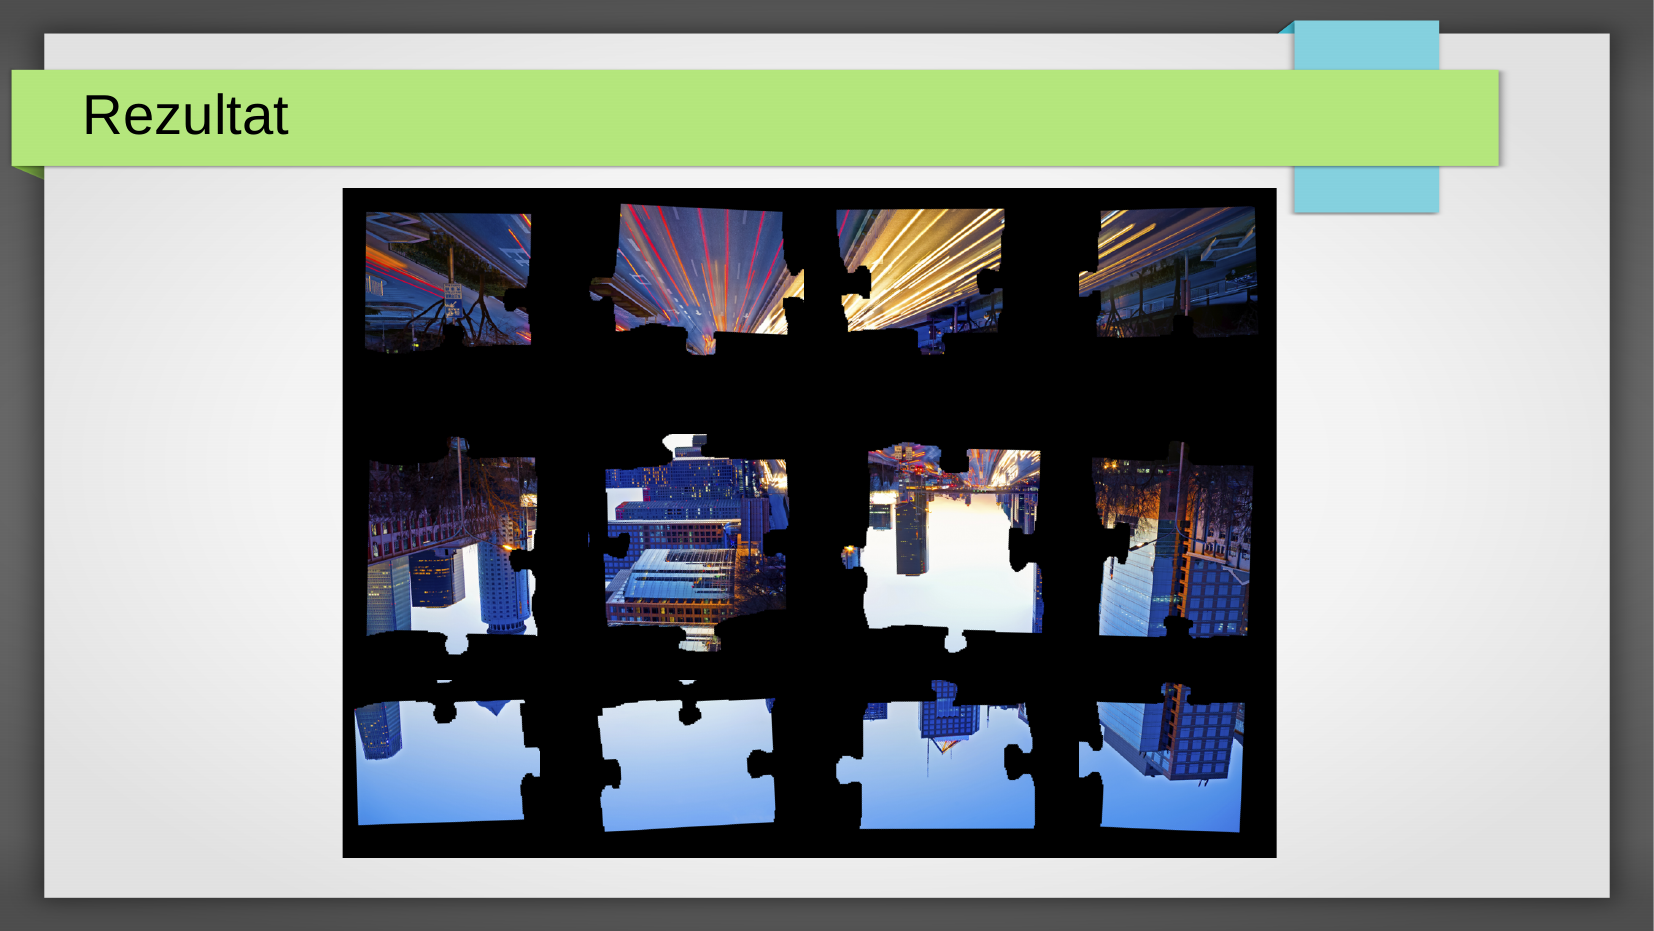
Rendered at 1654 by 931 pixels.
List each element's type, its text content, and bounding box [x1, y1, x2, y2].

picture [0, 0, 1654, 931]
title Rezultat [82, 70, 1264, 160]
